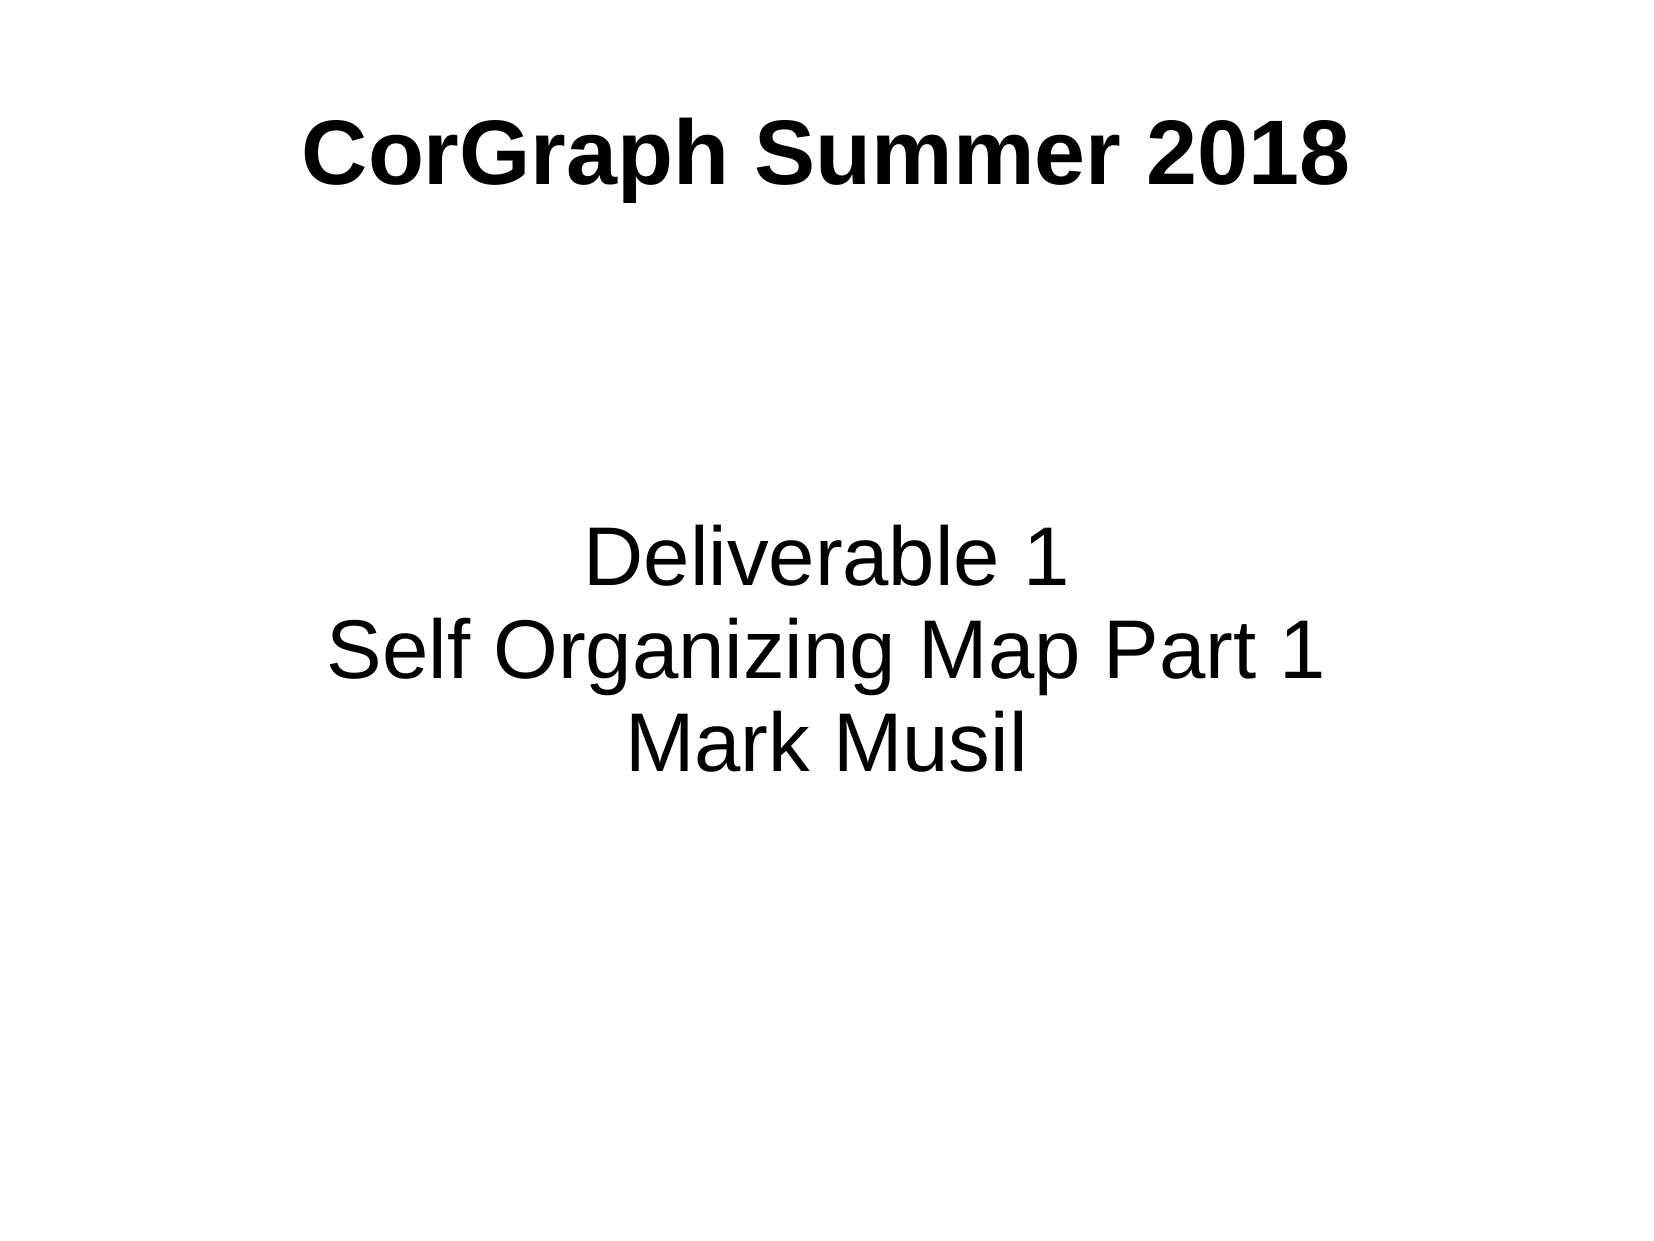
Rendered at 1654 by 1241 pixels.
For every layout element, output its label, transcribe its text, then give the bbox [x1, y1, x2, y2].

subtitle Deliverable 1 Self Organizing Map Part 1 Mark Musil [82, 290, 1571, 1010]
title CorGraph Summer 2018 [82, 49, 1571, 257]
